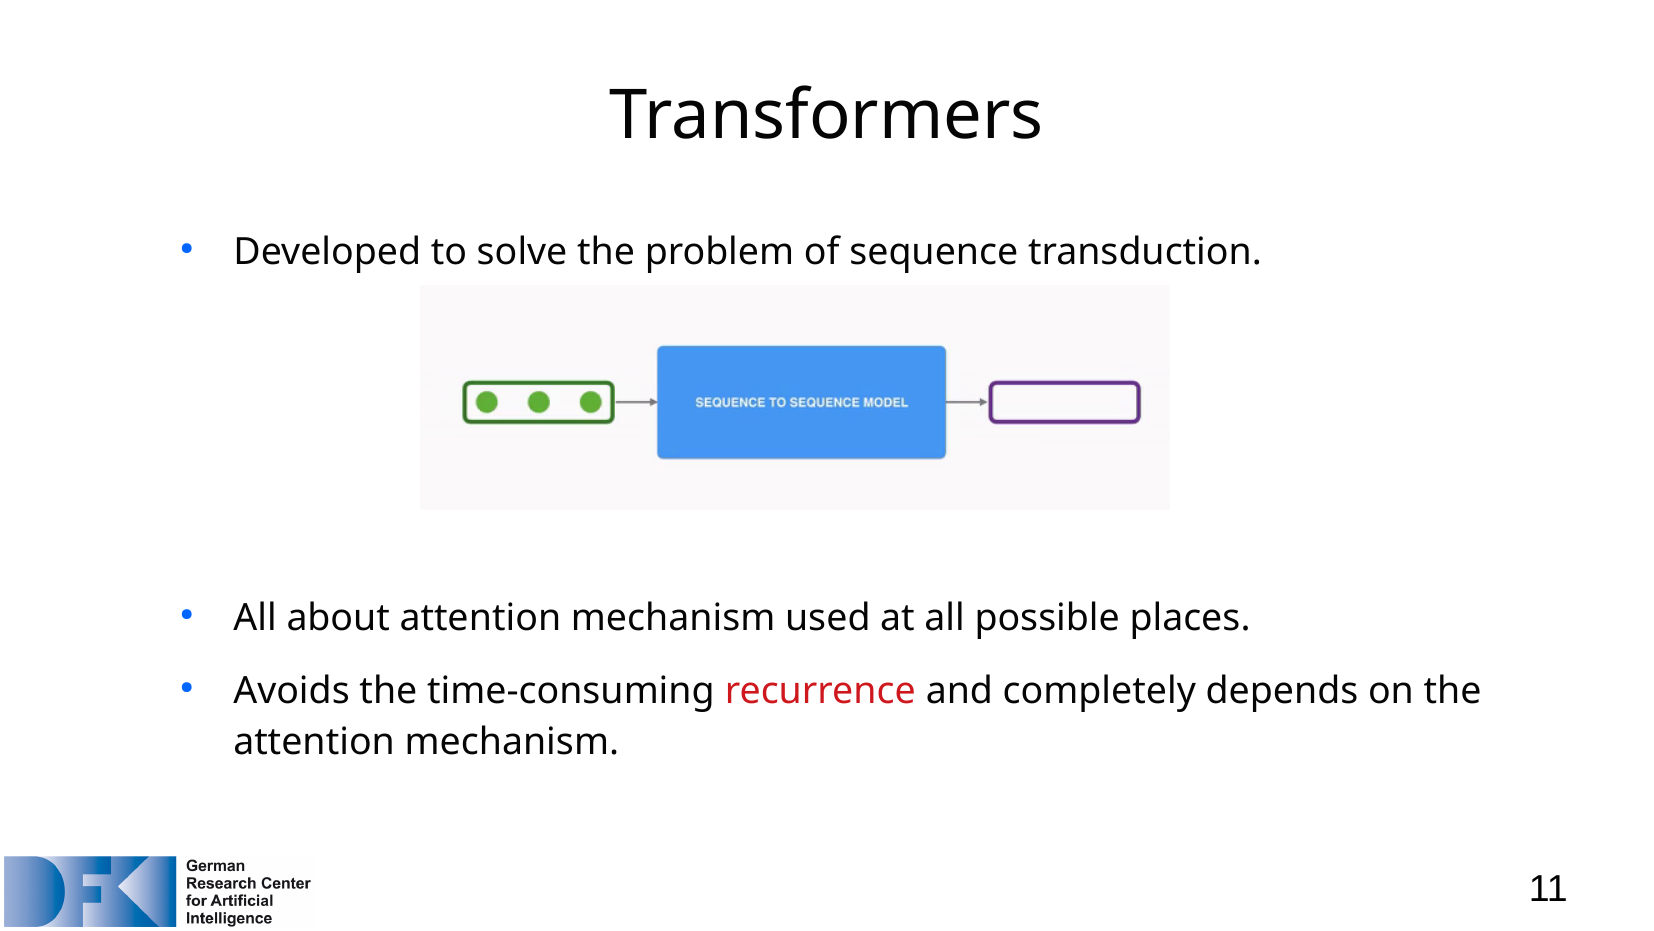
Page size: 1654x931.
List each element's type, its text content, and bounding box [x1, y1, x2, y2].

picture [4, 856, 316, 927]
list Developed to solve the problem of sequence transduction. All about attention mechanism used at all possible places. Avoids the time-consuming recurrence and completely depends on the attention mechanism. [162, 224, 1492, 811]
text_box <number> [1514, 860, 1654, 931]
text_box [420, 285, 1171, 511]
title Transformers [162, 35, 1492, 189]
